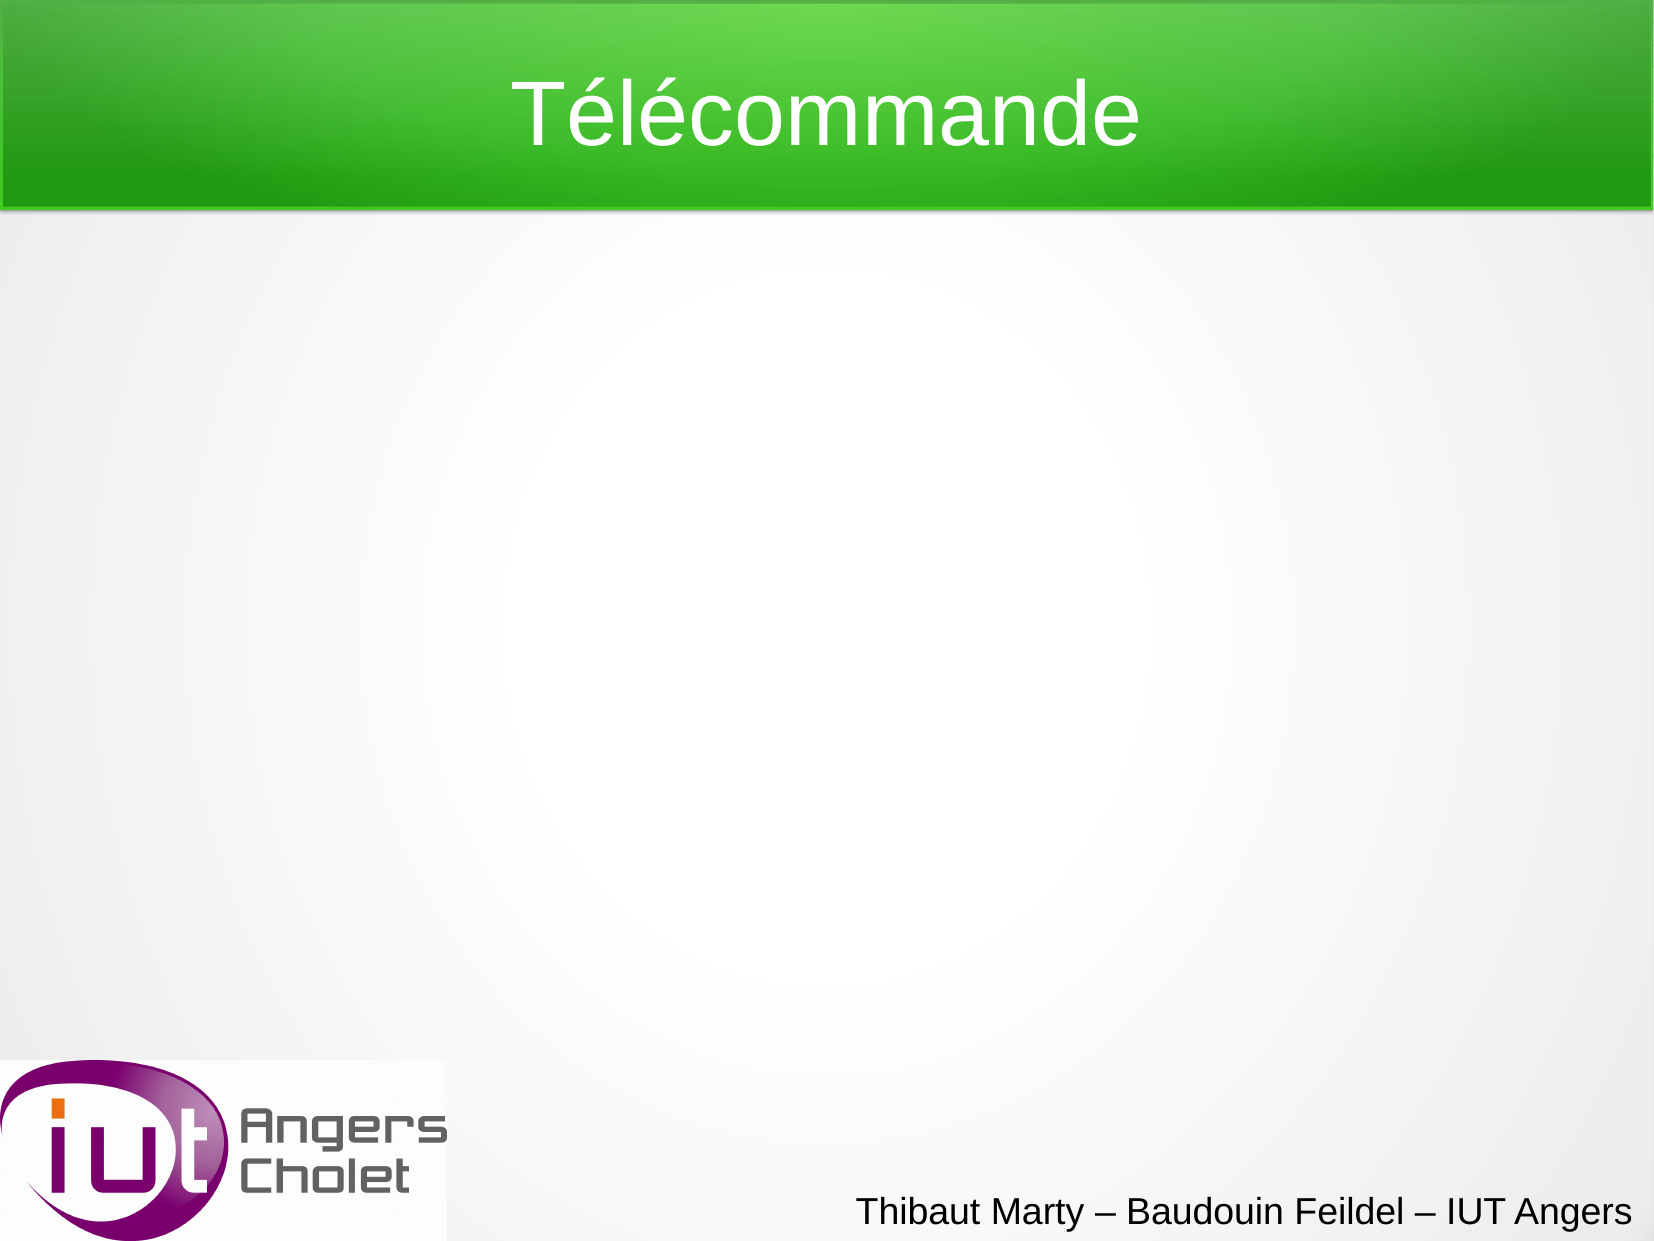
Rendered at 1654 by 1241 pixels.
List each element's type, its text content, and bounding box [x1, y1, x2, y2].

picture [0, 1060, 447, 1241]
title Télécommande [82, 49, 1571, 179]
